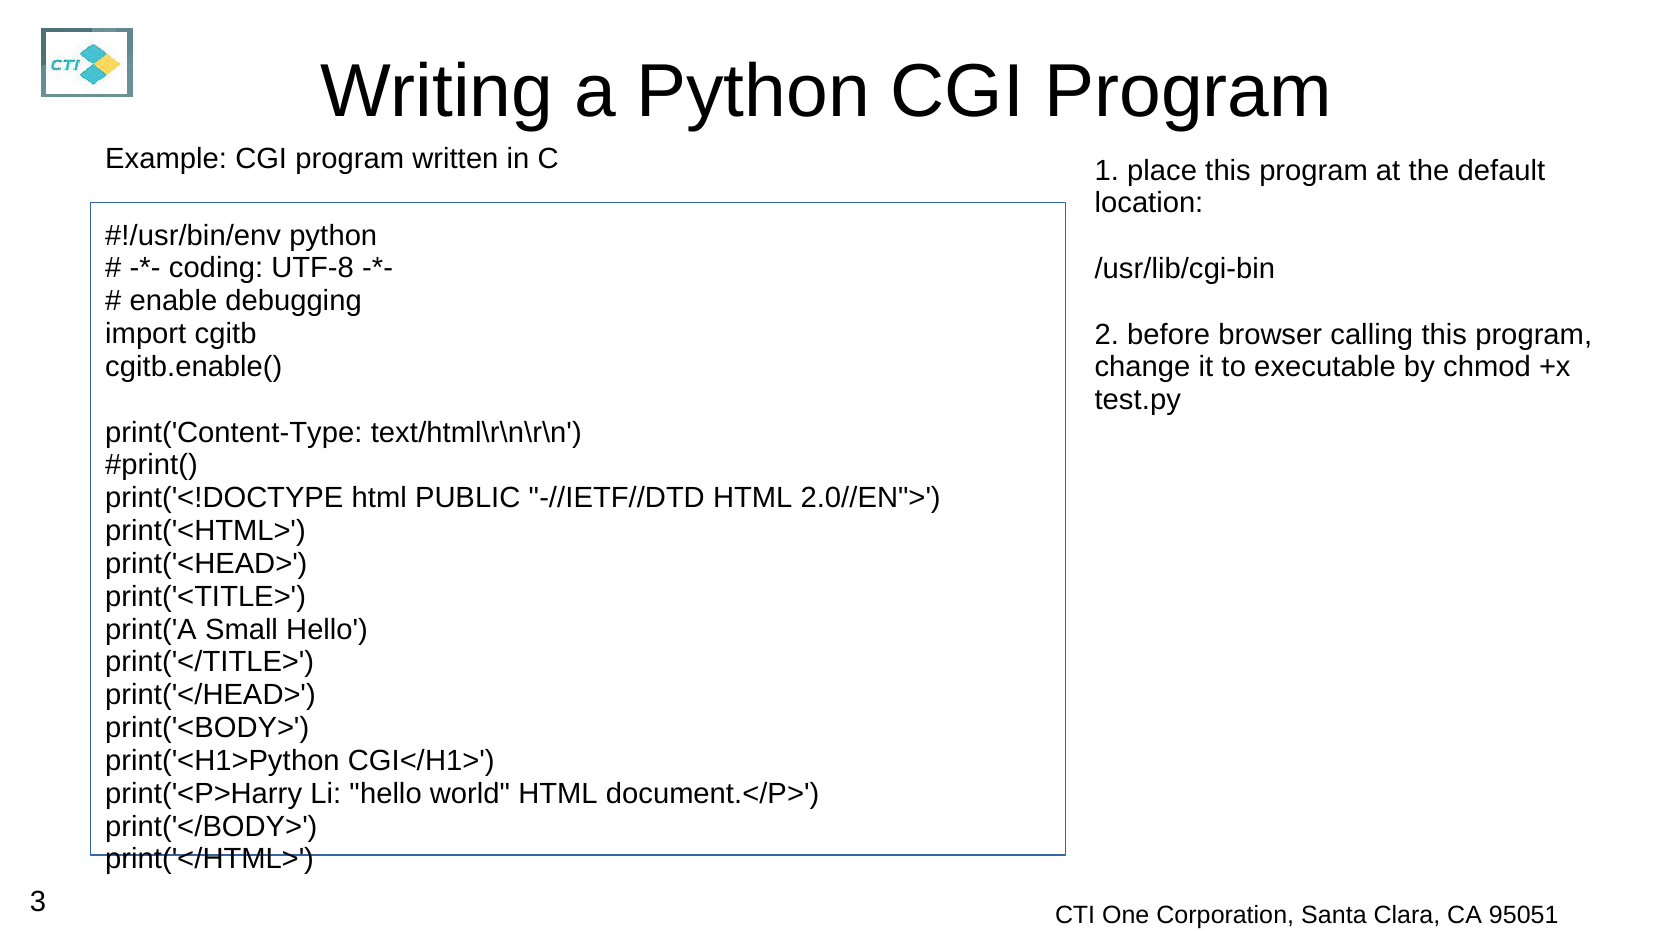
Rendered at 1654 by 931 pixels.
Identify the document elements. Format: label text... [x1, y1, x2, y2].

text_box CTI One Corporation, Santa Clara, CA 95051 [1040, 888, 1585, 931]
text_box #!/usr/bin/env python # -*- coding: UTF-8 -*- # enable debugging import cgitb cgitb.enable() print('Content-Type: text/html\r\n\r\n') #print() print('<!DOCTYPE html PUBLIC "-//IETF//DTD HTML 2.0//EN">') print('<HTML>') print('<HEAD>') print('<TITLE>') print('A Small Hello') print('</TITLE>') print('</HEAD>') print('<BODY>') print('<H1>Python CGI</H1>') print('<P>Harry Li: "hello world" HTML document.</P>') print('</BODY>') print('</HTML>') [90, 211, 1192, 923]
text_box Example: CGI program written in C [90, 134, 865, 180]
picture [41, 28, 133, 97]
text_box 3 [15, 877, 90, 923]
title Writing a Python CGI Program [82, 10, 1571, 166]
text_box 1. place this program at the default location: /usr/lib/cgi-bin 2. before browser calling this program, change it to executable by chmod +x test.py [1079, 146, 1635, 477]
